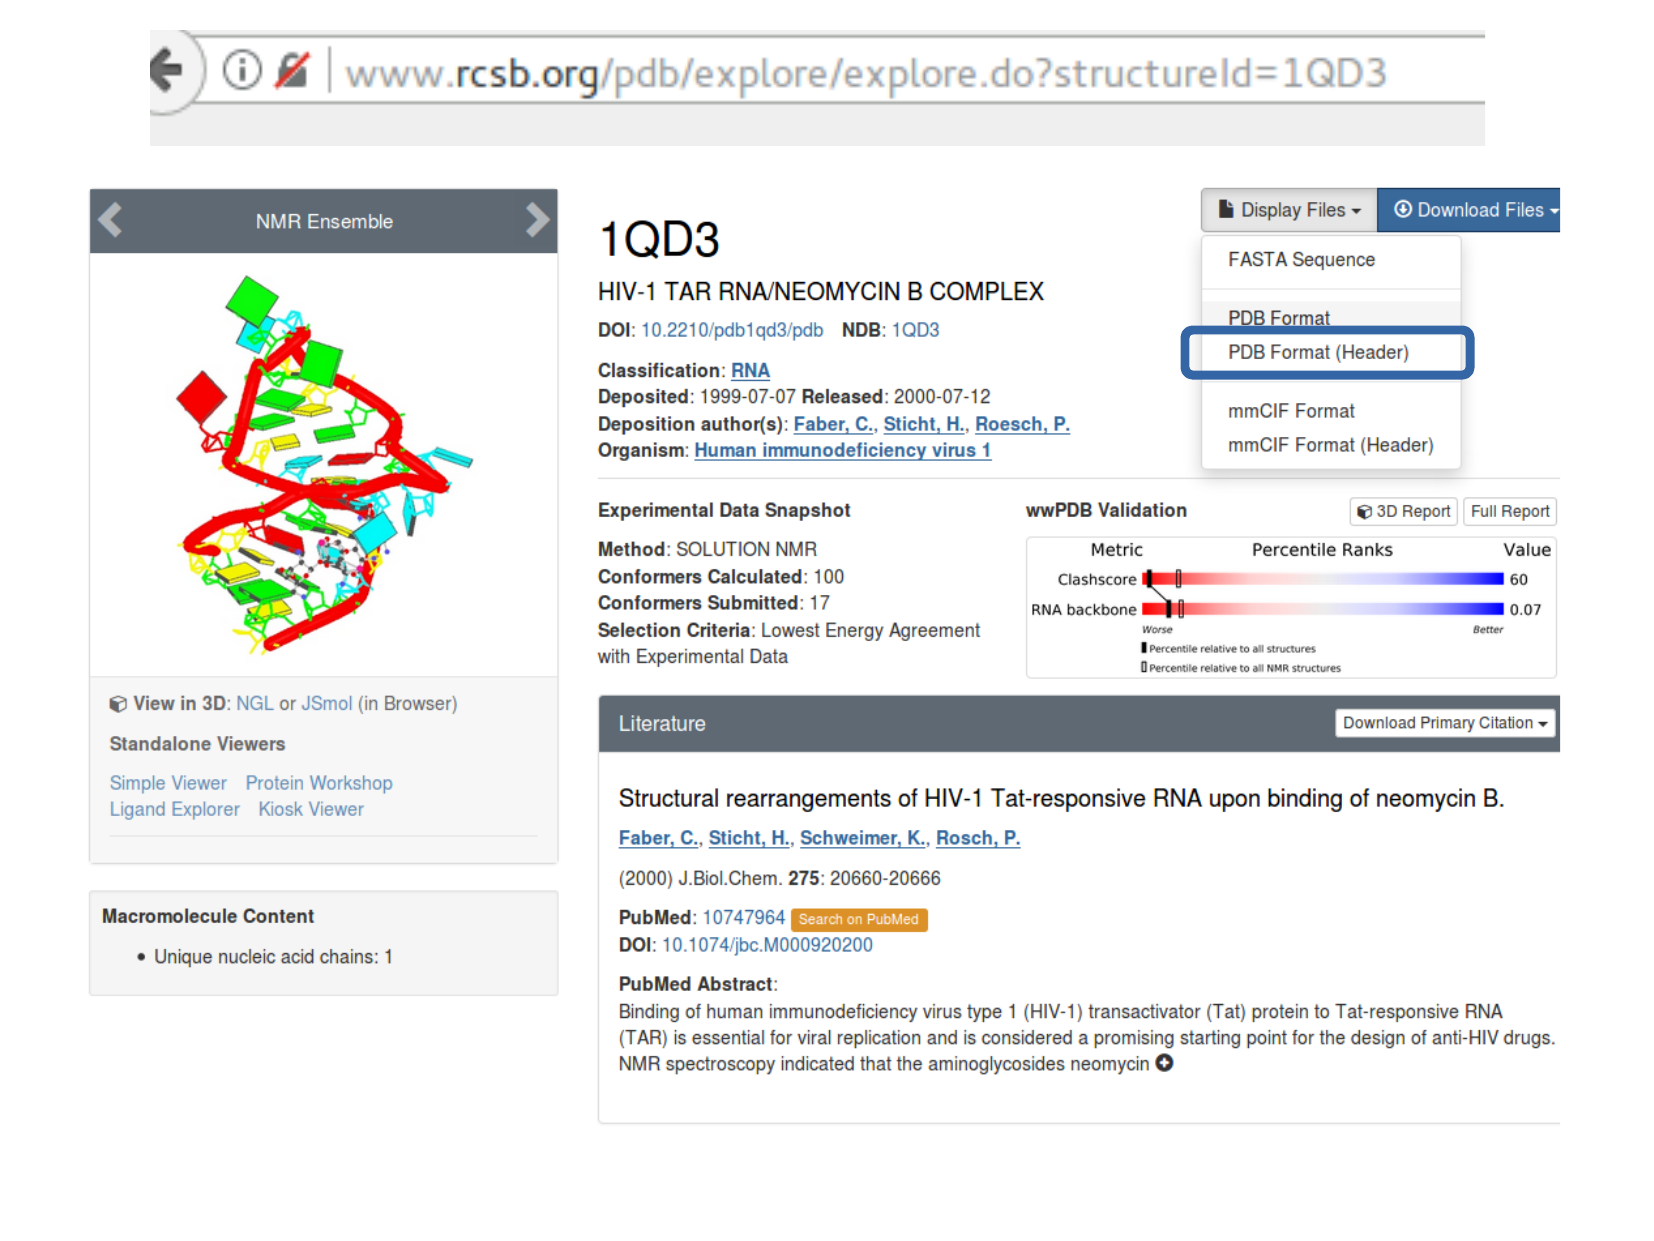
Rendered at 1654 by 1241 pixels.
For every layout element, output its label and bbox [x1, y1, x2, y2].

picture [60, 165, 1561, 1149]
picture [150, 30, 1486, 146]
